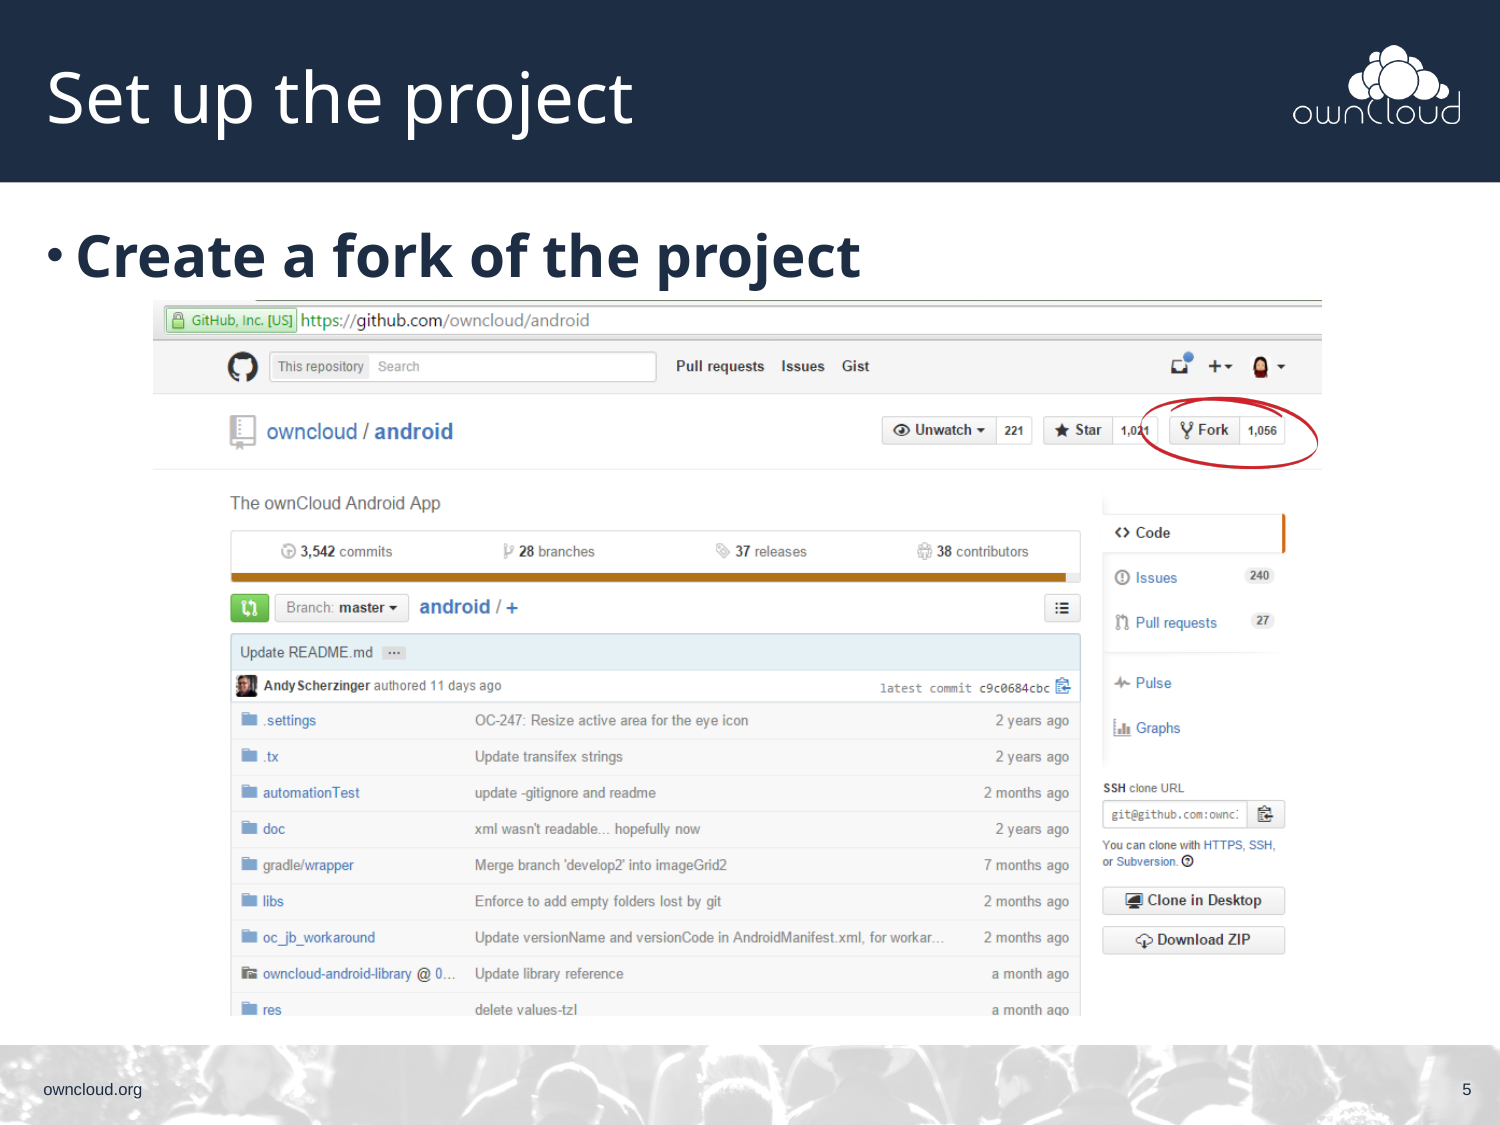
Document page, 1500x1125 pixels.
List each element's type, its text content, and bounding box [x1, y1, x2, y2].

title Set up the project [46, 5, 1258, 187]
picture [1293, 45, 1460, 124]
list Create a fork of the project [46, 214, 1465, 1026]
picture [0, 1045, 1500, 1125]
picture [153, 300, 1322, 1016]
